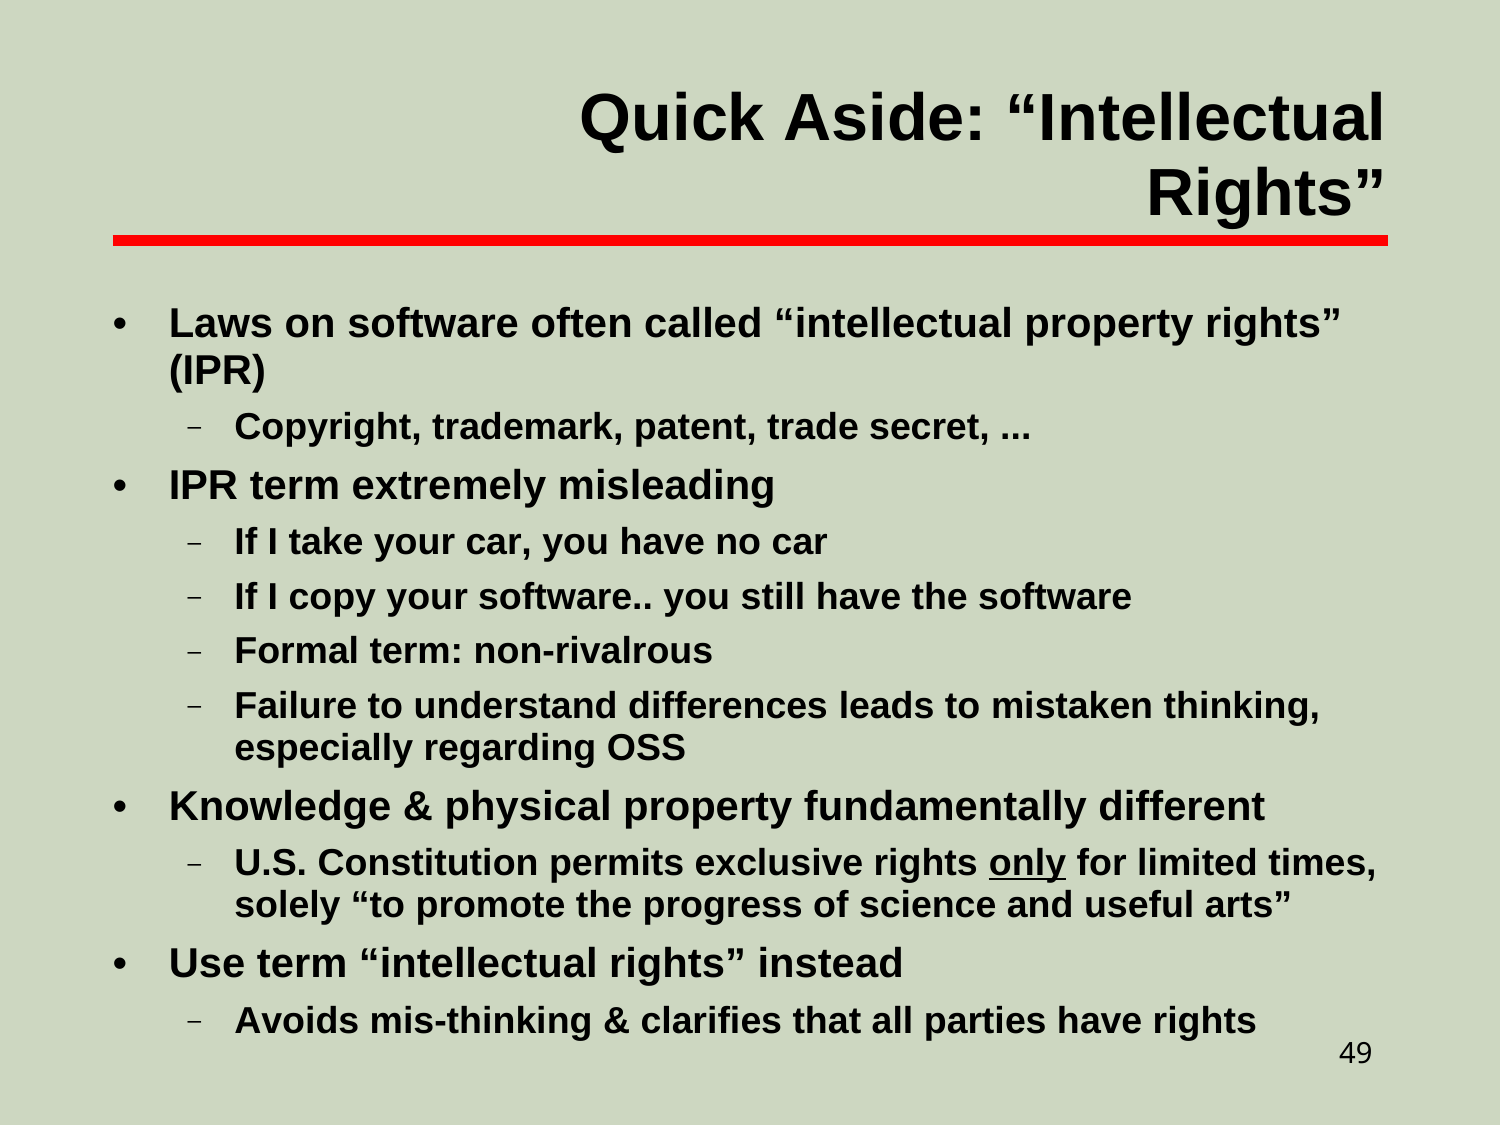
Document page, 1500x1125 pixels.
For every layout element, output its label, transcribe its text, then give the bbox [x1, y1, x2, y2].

list Laws on software often called “intellectual property rights” (IPR) Copyright, trademark, patent, trade secret, ... IPR term extremely misleading If I take your car, you have no car If I copy your software.. you still have the software Formal term: non-rivalrous Failure to understand differences leads to mistaken thinking, especially regarding OSS Knowledge & physical property fundamentally different U.S. Constitution permits exclusive rights only for limited times, solely “to promote the progress of science and useful arts” Use term “intellectual rights” instead Avoids mis-thinking & clarifies that all parties have rights [112, 299, 1388, 1098]
title Quick Aside: “Intellectual Rights” [337, 79, 1388, 230]
